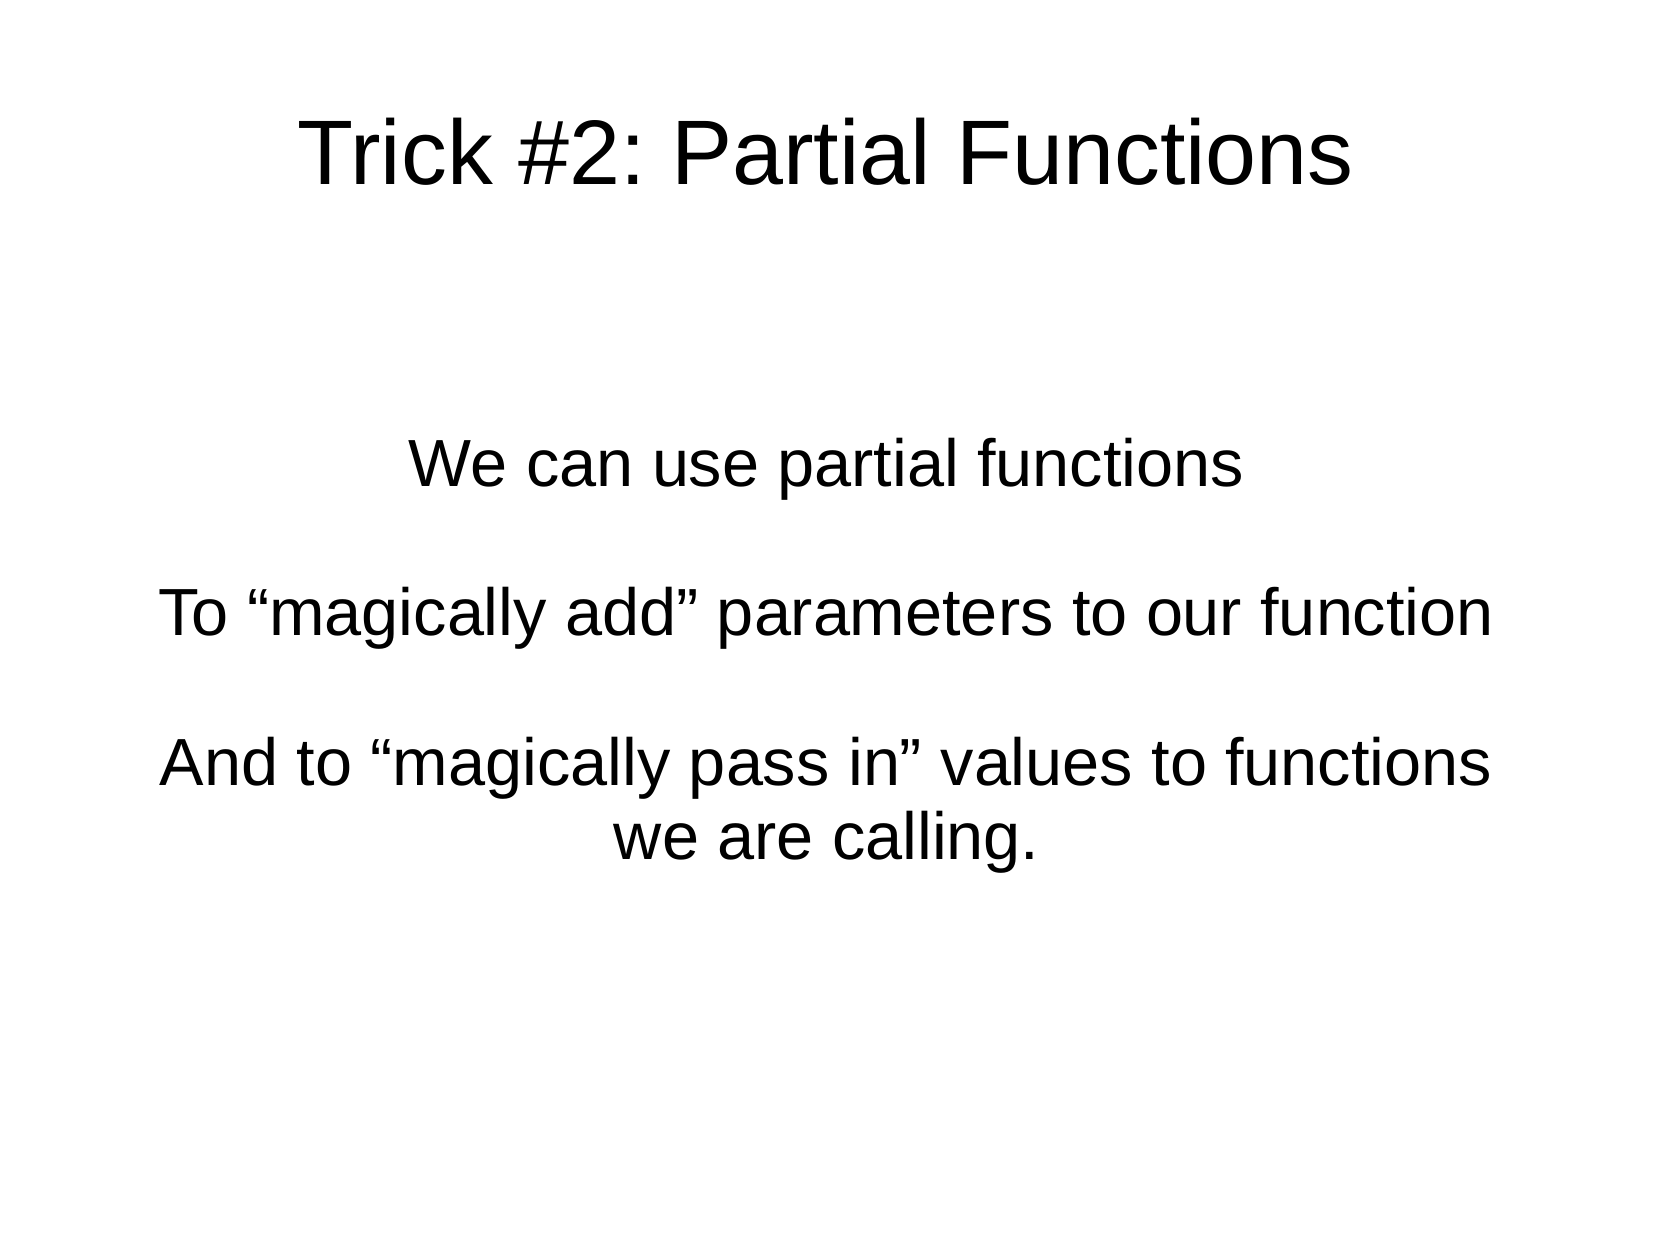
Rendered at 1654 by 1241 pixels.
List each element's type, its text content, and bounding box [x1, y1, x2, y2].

subtitle We can use partial functions To “magically add” parameters to our function And to “magically pass in” values to functions we are calling. [82, 290, 1571, 1010]
title Trick #2: Partial Functions [82, 49, 1571, 257]
